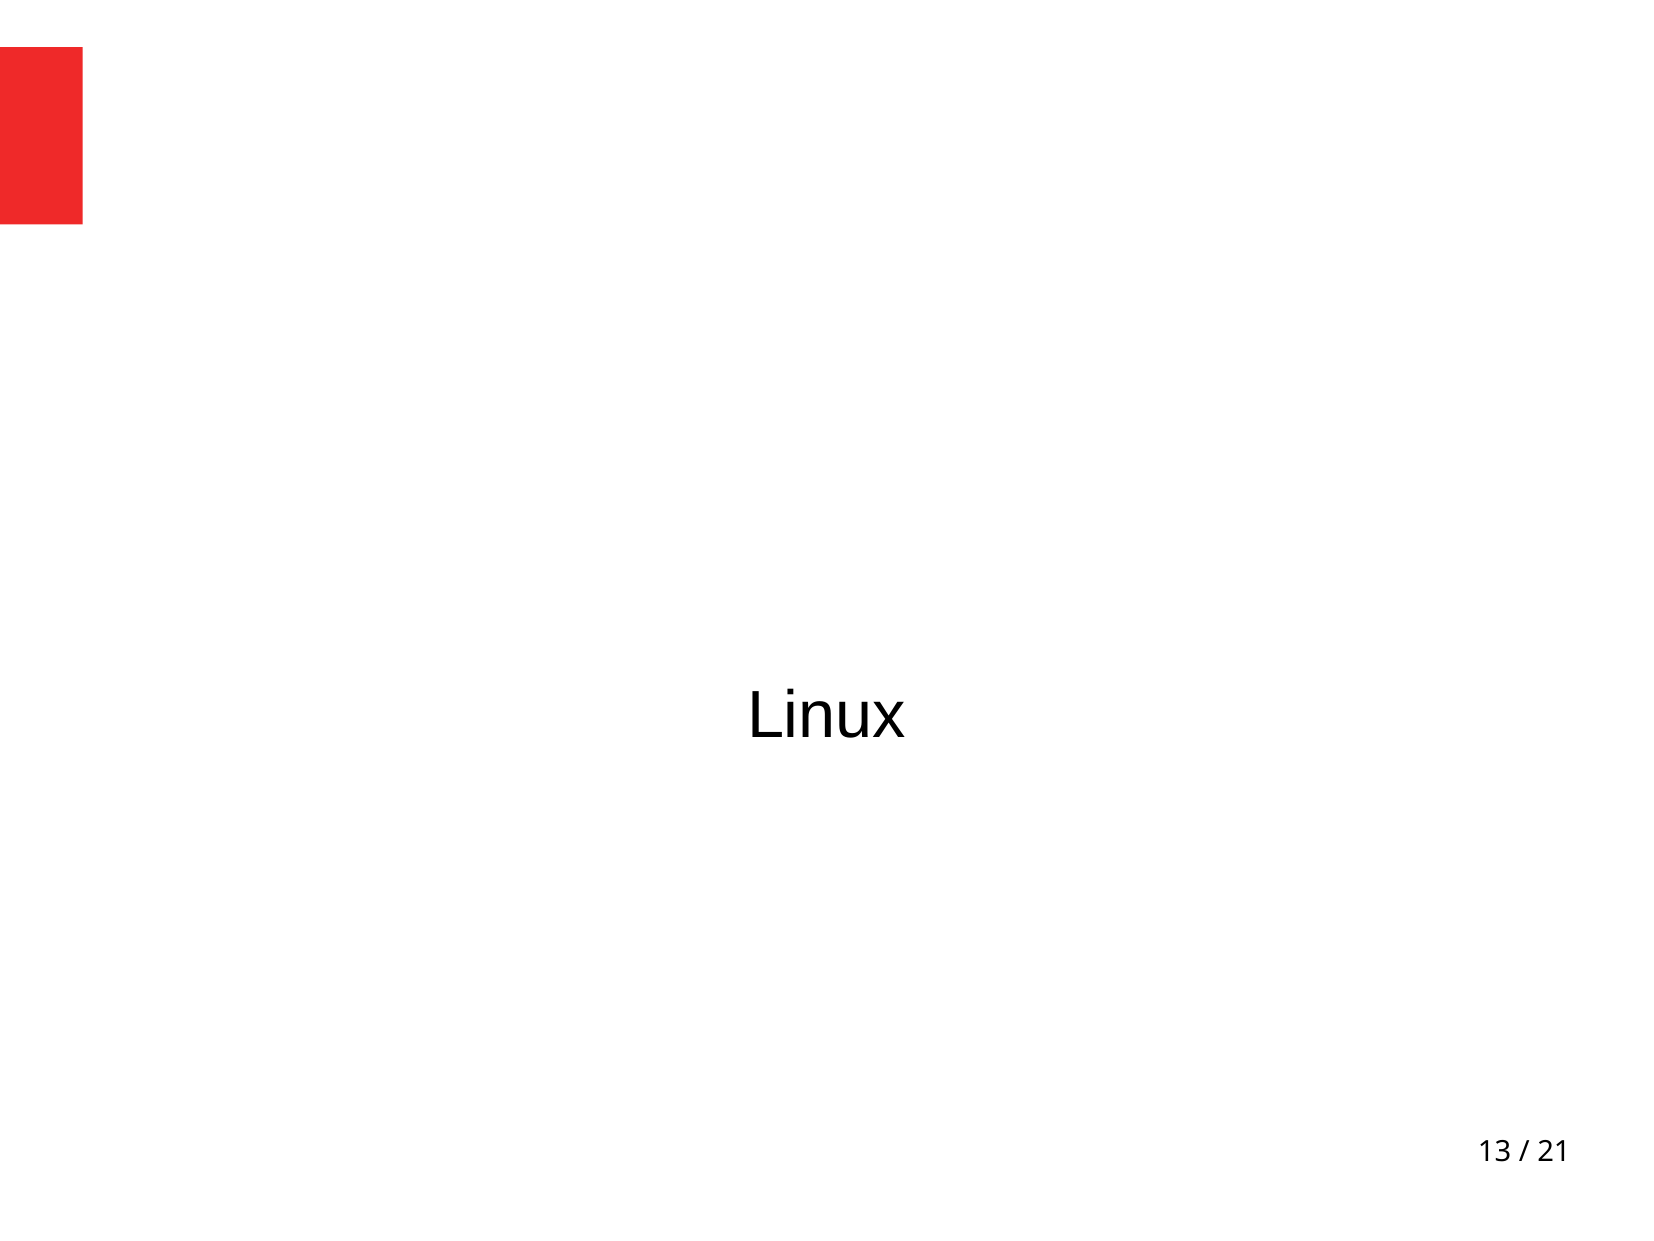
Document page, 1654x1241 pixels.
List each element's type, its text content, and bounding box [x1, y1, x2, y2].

subtitle Linux [118, 354, 1536, 1074]
